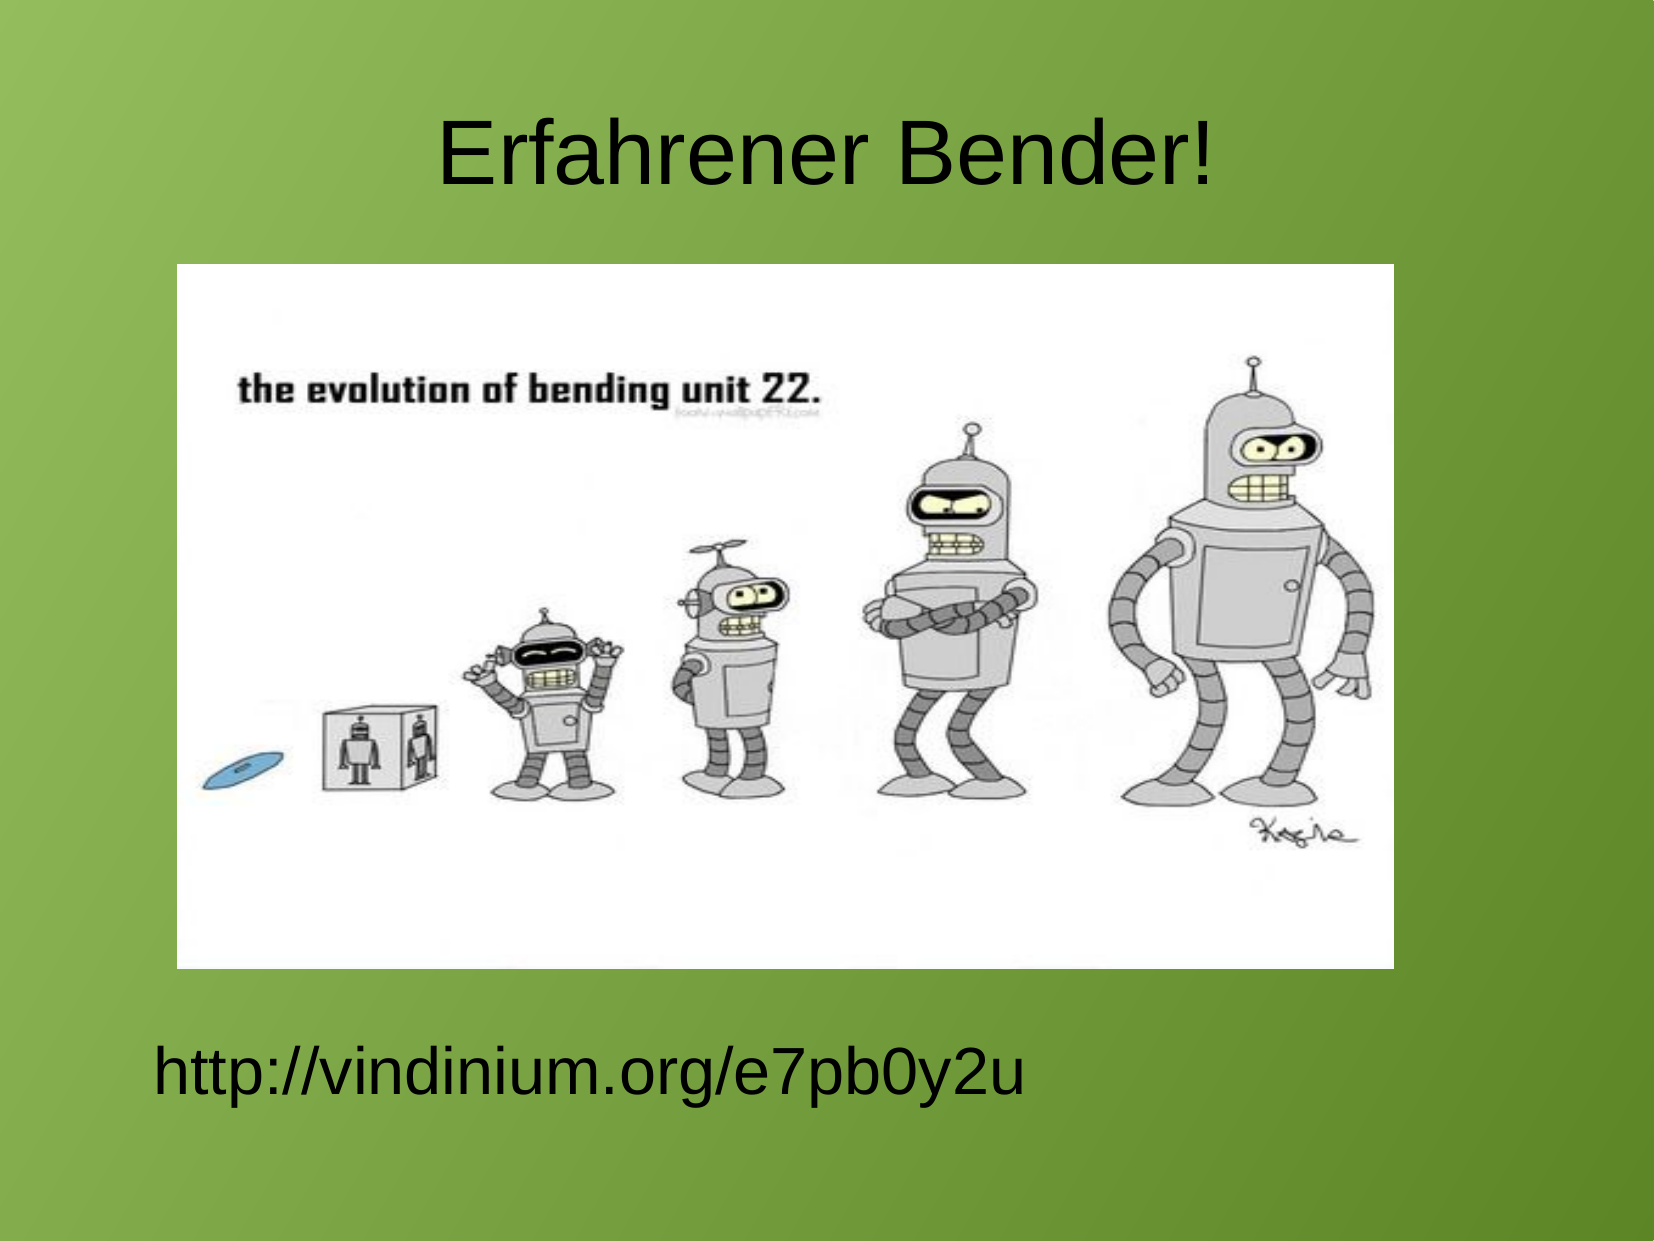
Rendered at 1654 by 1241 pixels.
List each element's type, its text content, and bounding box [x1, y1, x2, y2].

list http://vindinium.org/e7pb0y2u [82, 1033, 1571, 1193]
title Erfahrener Bender! [82, 49, 1571, 257]
picture [177, 264, 1394, 969]
